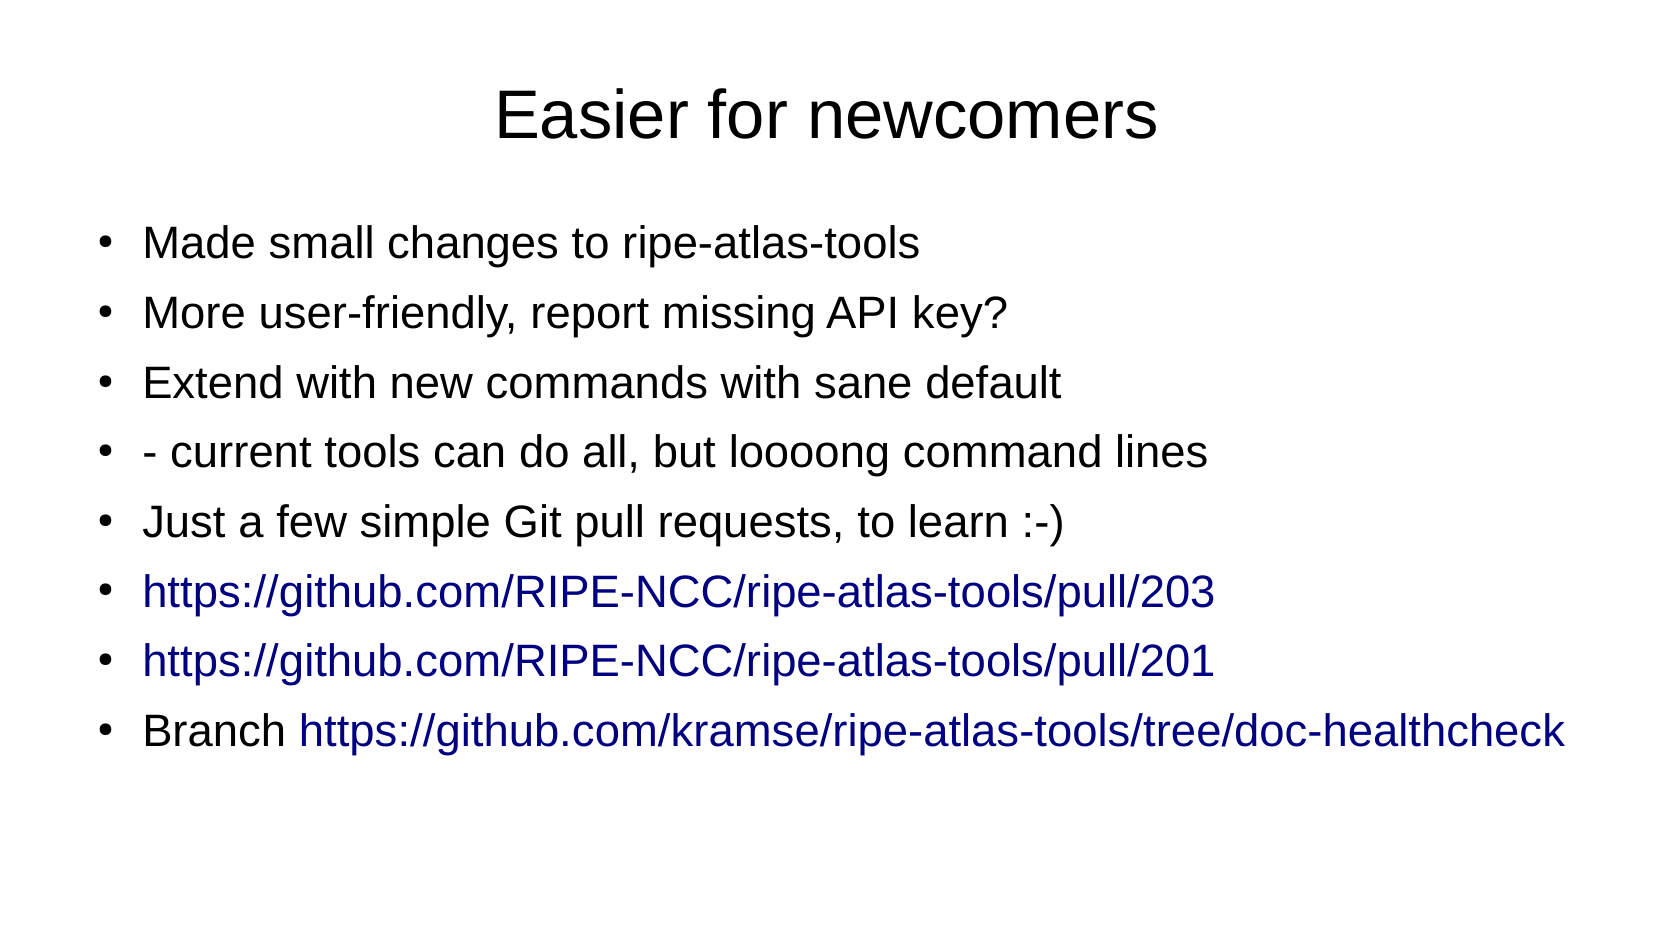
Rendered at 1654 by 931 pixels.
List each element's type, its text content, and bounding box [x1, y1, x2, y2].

title Easier for newcomers [82, 37, 1571, 193]
list Made small changes to ripe-atlas-tools More user-friendly, report missing API key? Extend with new commands with sane default - current tools can do all, but loooong command lines Just a few simple Git pull requests, to learn :-) https://github.com/RIPE-NCC/ripe-atlas-tools/pull/203 https://github.com/RIPE-NCC/ripe-atlas-tools/pull/201 Branch https://github.com/kramse/ripe-atlas-tools/tree/doc-healthcheck [82, 217, 1571, 758]
